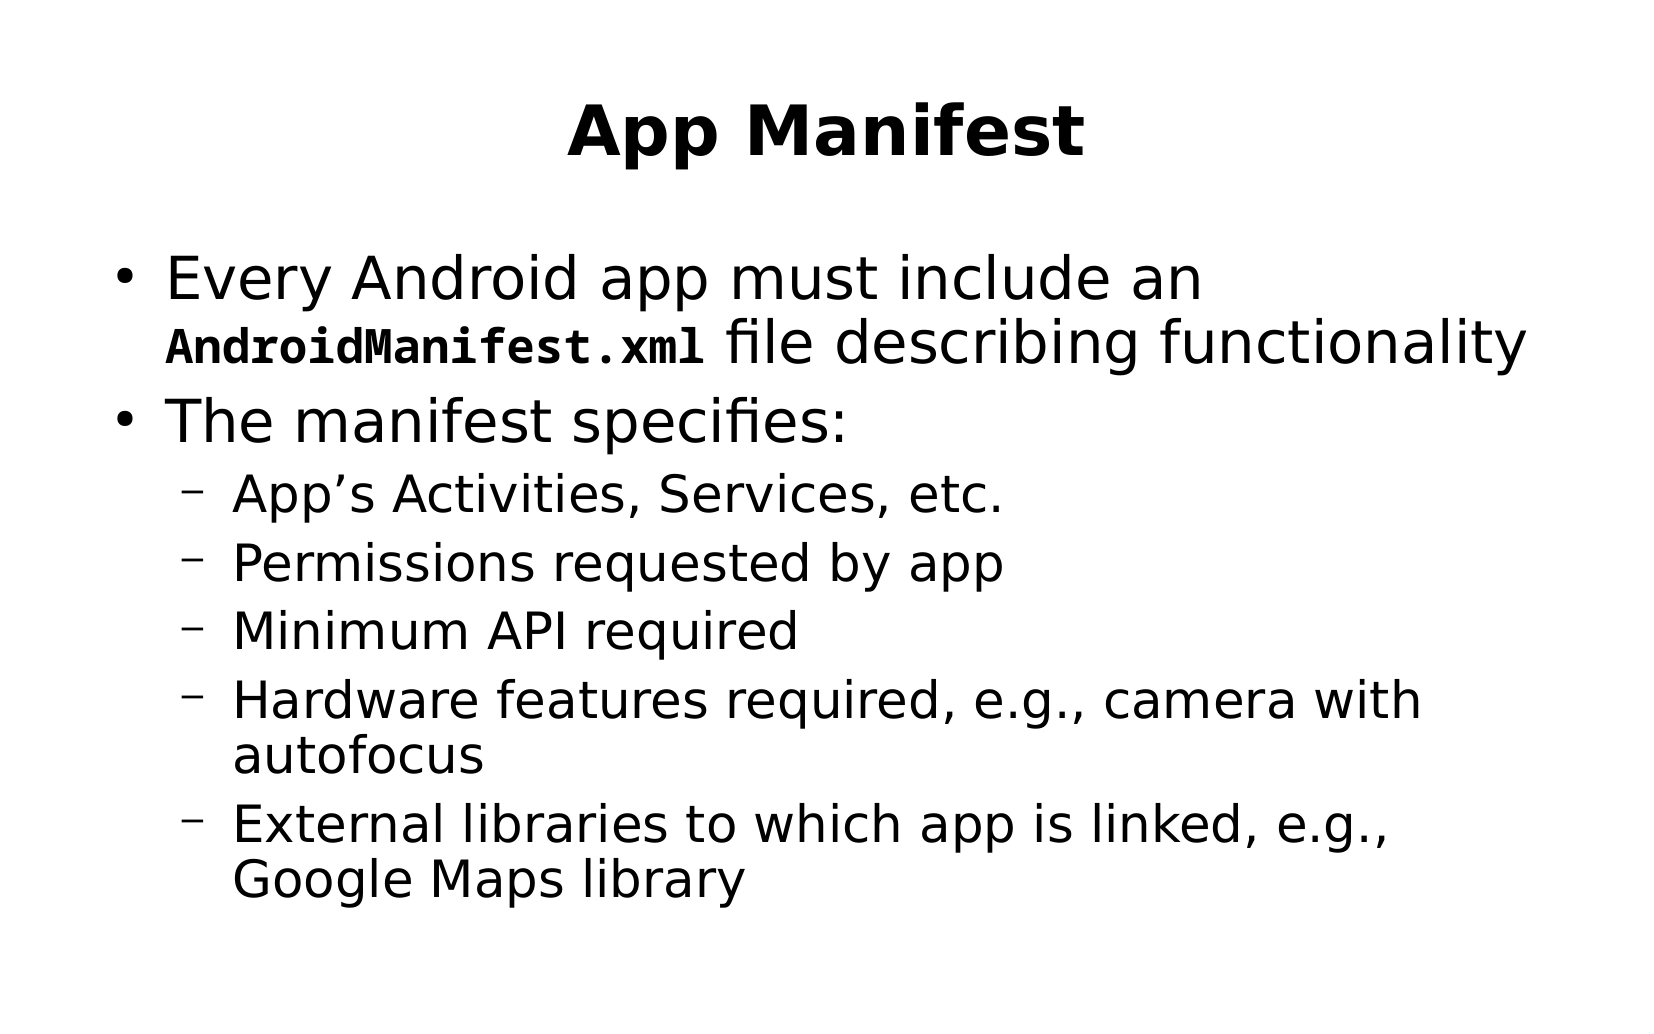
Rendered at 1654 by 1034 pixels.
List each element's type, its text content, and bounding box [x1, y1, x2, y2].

title App Manifest [82, 41, 1571, 214]
list Every Android app must include an AndroidManifest.xml file describing functionality The manifest specifies: App’s Activities, Services, etc. Permissions requested by app Minimum API required Hardware features required, e.g., camera with autofocus External libraries to which app is linked, e.g., Google Maps library [82, 241, 1571, 924]
